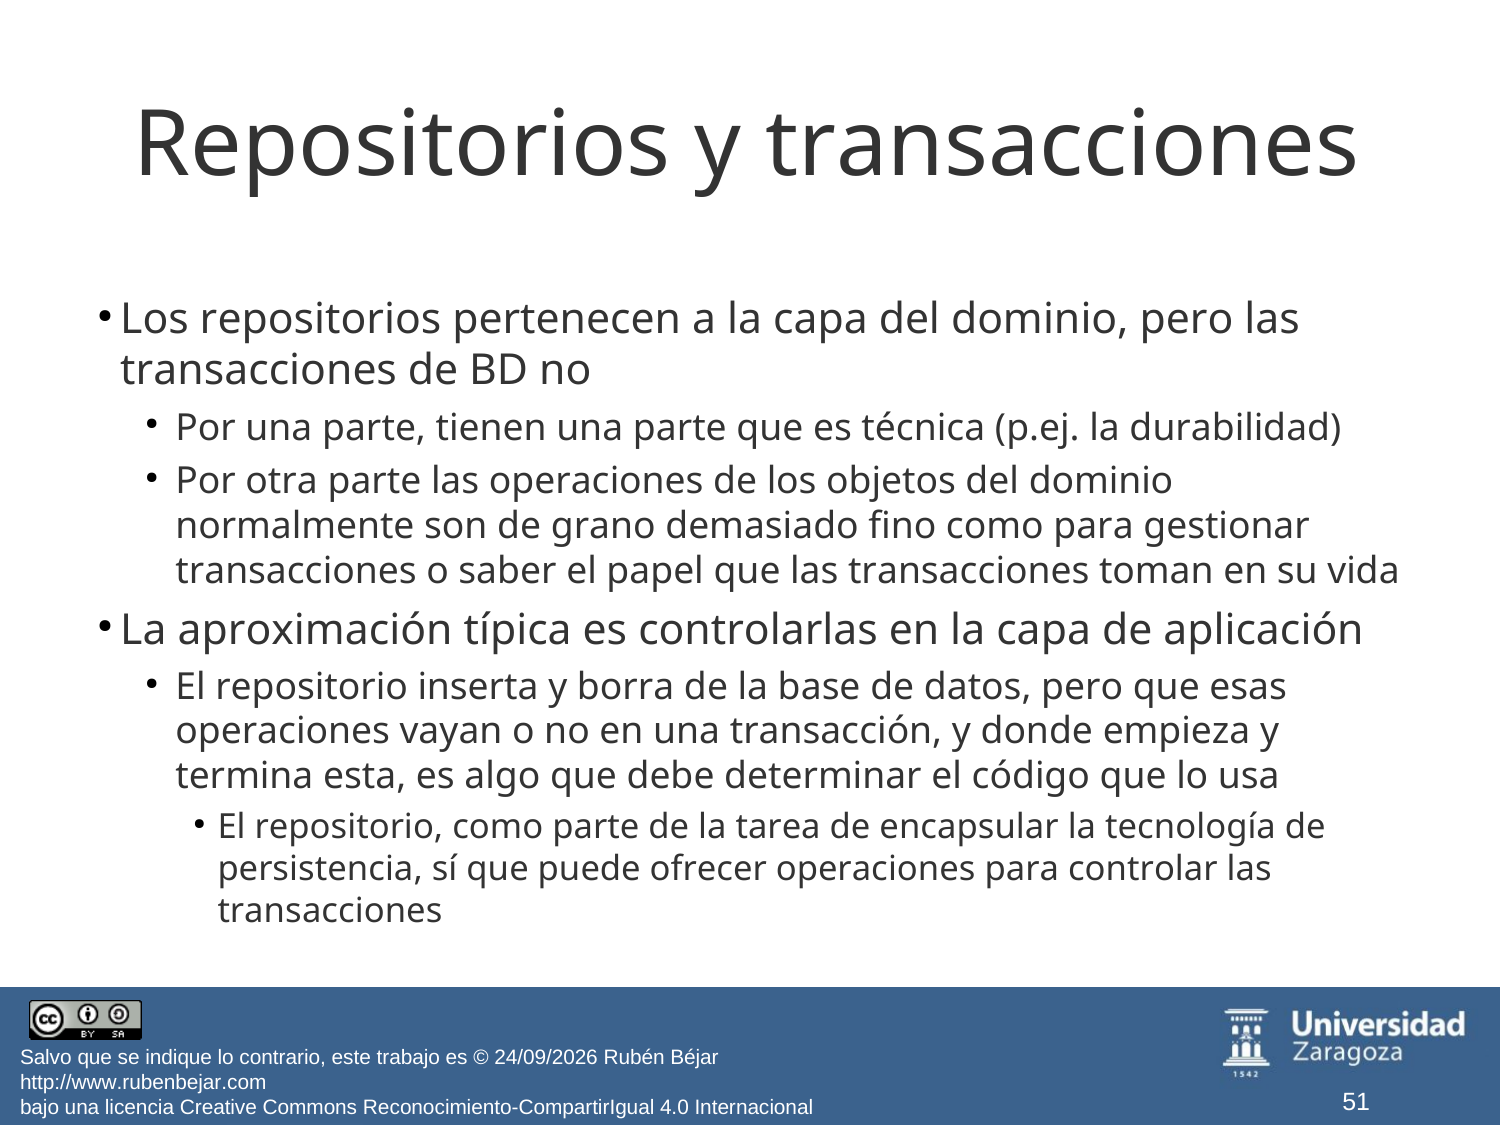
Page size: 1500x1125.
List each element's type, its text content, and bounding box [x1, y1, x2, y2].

list Los repositorios pertenecen a la capa del dominio, pero las transacciones de BD no Por una parte, tienen una parte que es técnica (p.ej. la durabilidad) Por otra parte las operaciones de los objetos del dominio normalmente son de grano demasiado fino como para gestionar transacciones o saber el papel que las transacciones toman en su vida La aproximación típica es controlarlas en la capa de aplicación El repositorio inserta y borra de la base de datos, pero que esas operaciones vayan o no en una transacción, y donde empieza y termina esta, es algo que debe determinar el código que lo usa El repositorio, como parte de la tarea de encapsular la tecnología de persistencia, sí que puede ofrecer operaciones para controlar las transacciones [82, 283, 1418, 957]
picture [0, 987, 1500, 1125]
title Repositorios y transacciones [74, 21, 1420, 257]
